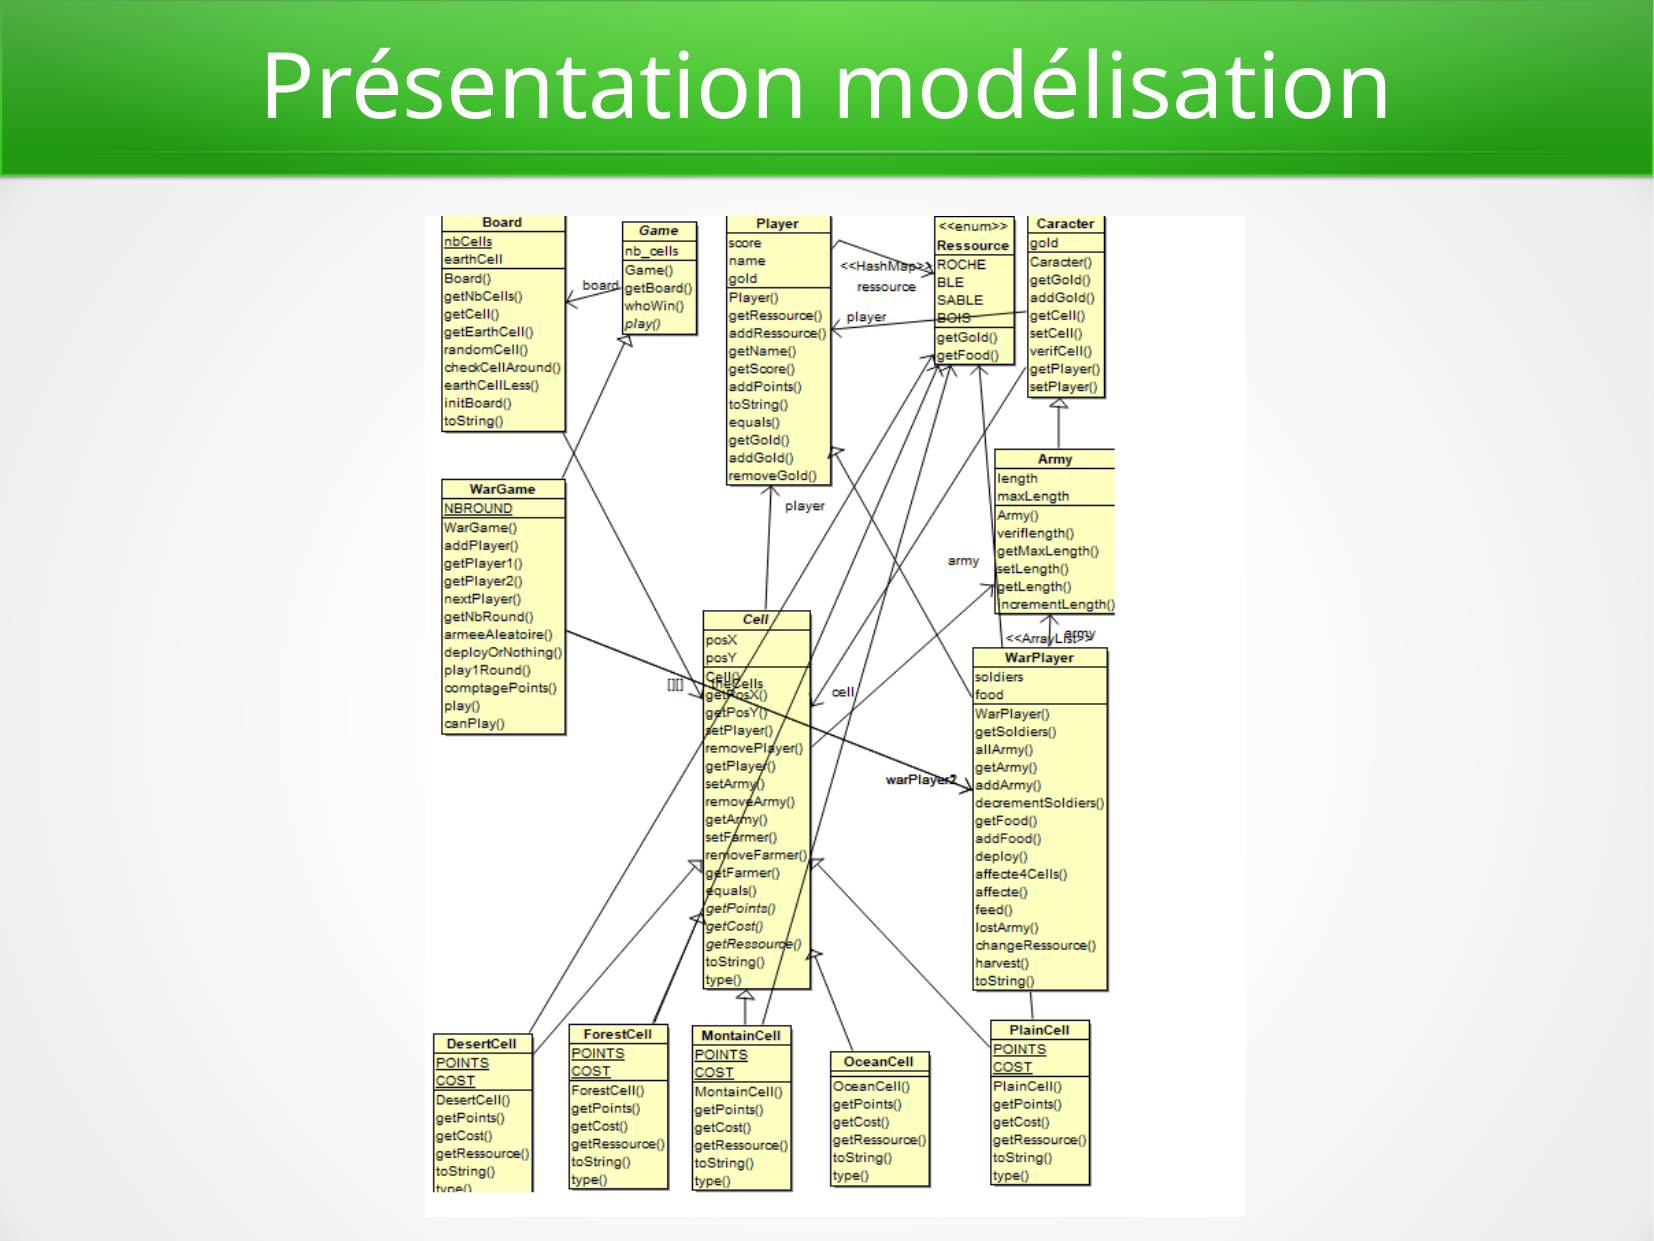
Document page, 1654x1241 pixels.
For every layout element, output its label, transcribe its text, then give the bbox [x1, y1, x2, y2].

title Présentation modélisation [82, 11, 1571, 154]
picture [0, 0, 1654, 1241]
